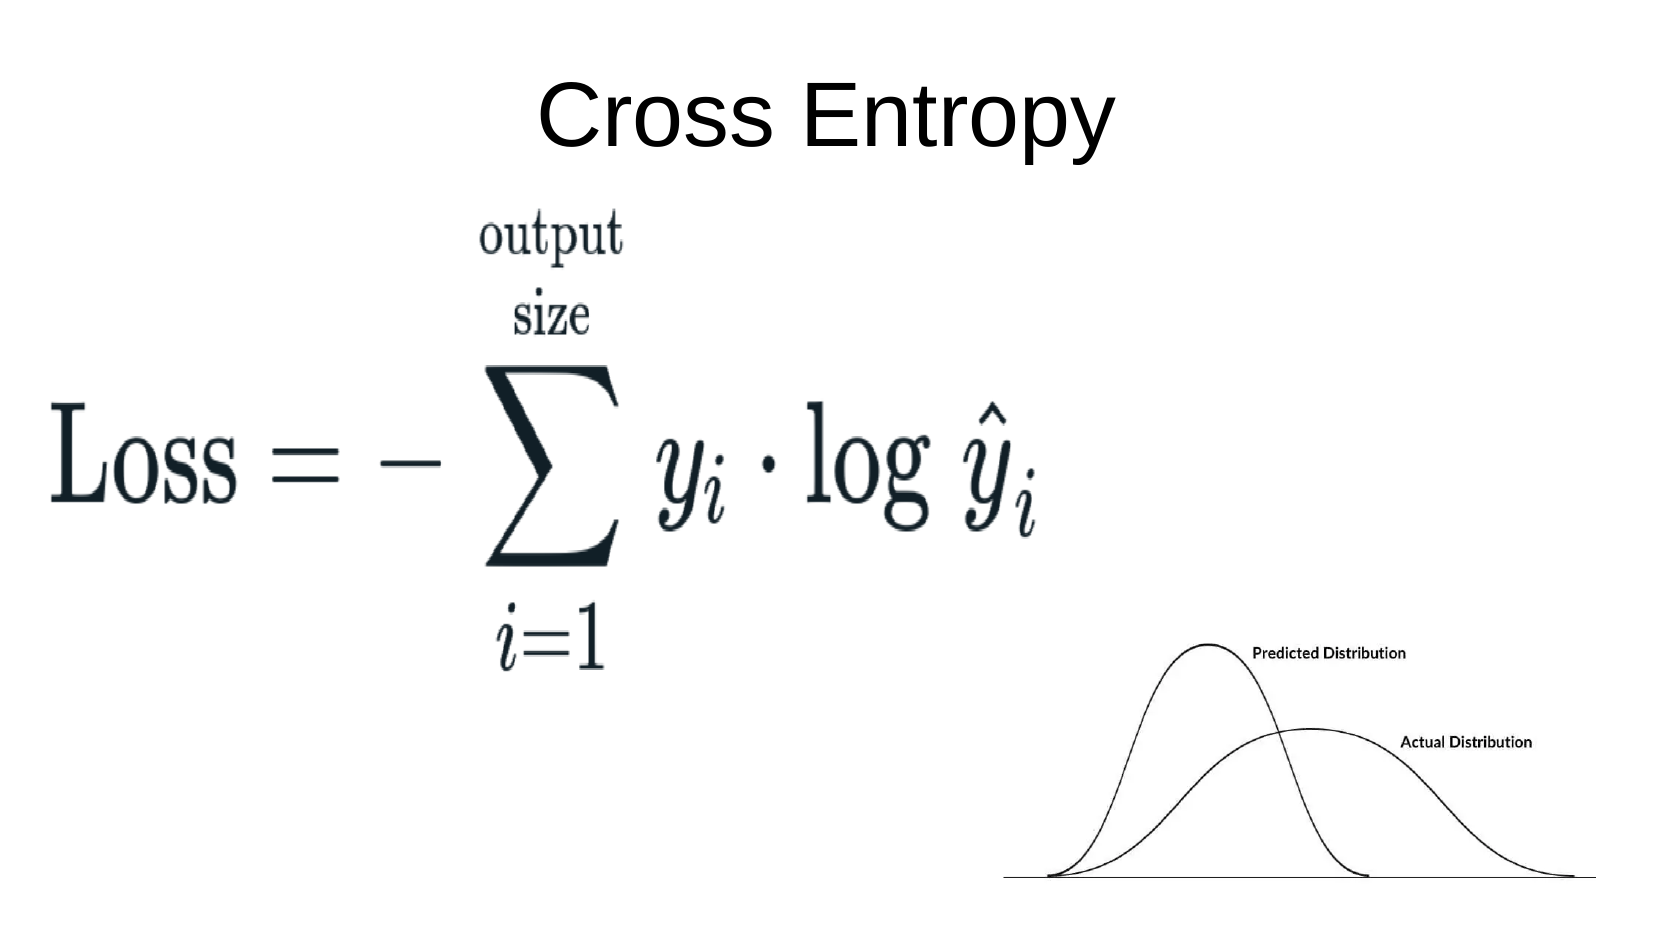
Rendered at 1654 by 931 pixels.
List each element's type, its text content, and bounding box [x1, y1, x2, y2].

picture [29, 177, 1654, 931]
title Cross Entropy [82, 37, 1571, 193]
